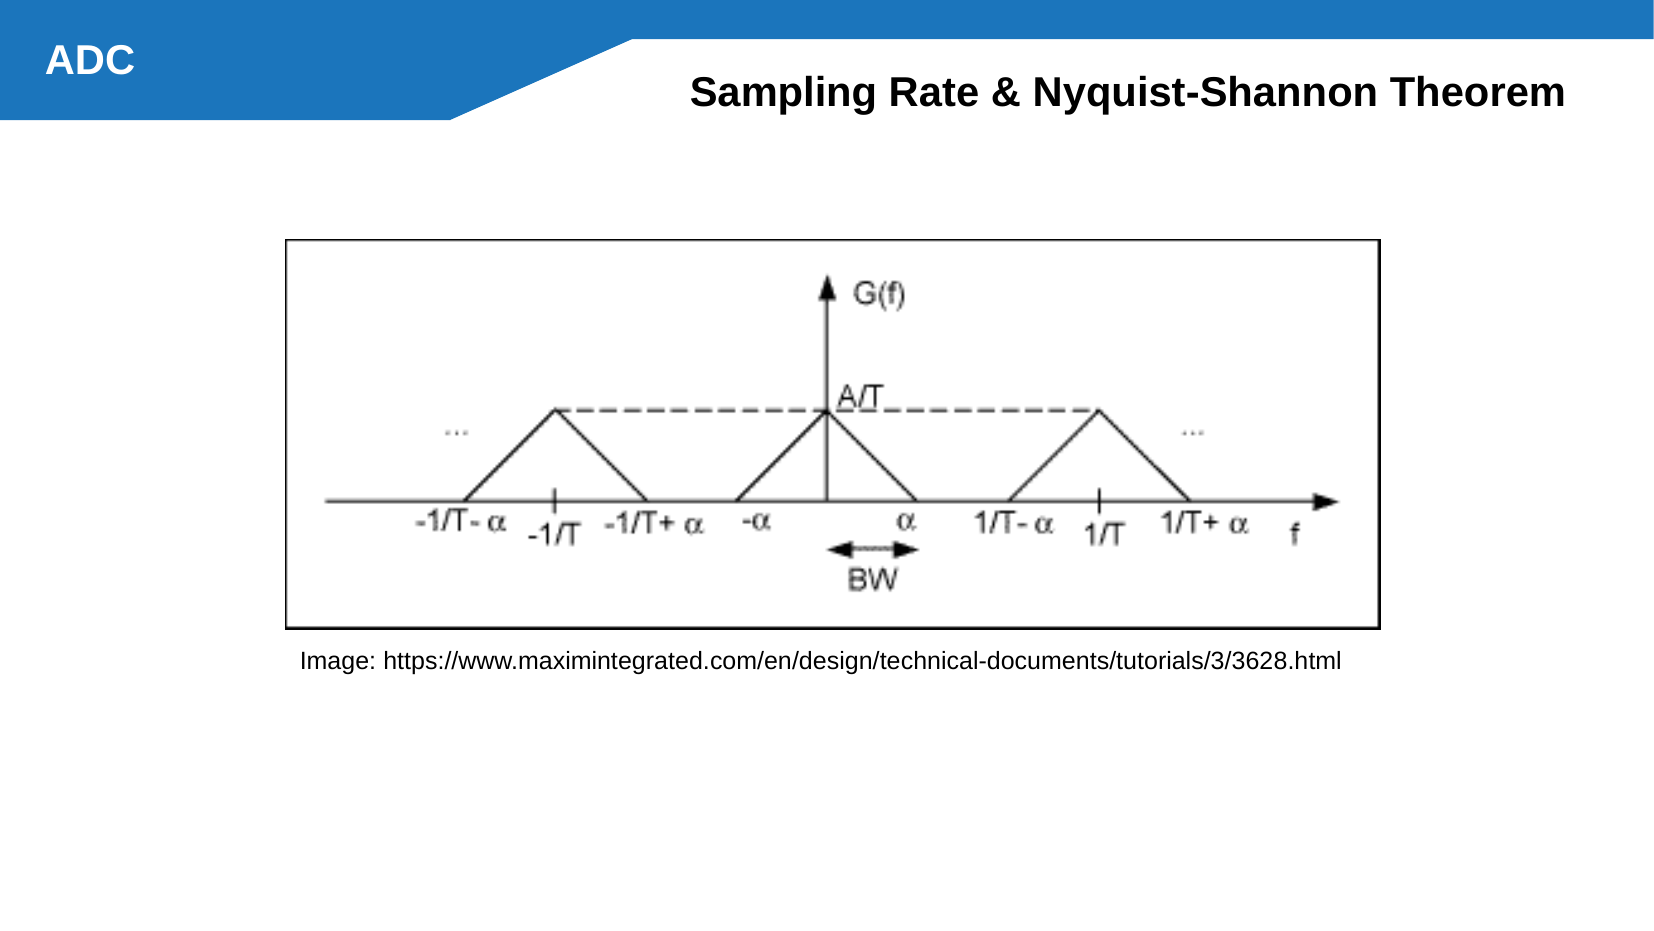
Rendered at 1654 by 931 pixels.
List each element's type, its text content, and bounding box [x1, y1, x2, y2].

text_box Sampling Rate & Nyquist-Shannon Theorem [675, 38, 1591, 147]
text_box Image: https://www.maximintegrated.com/en/design/technical-documents/tutorials/3/3628.html [285, 639, 1366, 781]
picture [285, 239, 1381, 631]
text_box ADC [30, 0, 541, 121]
